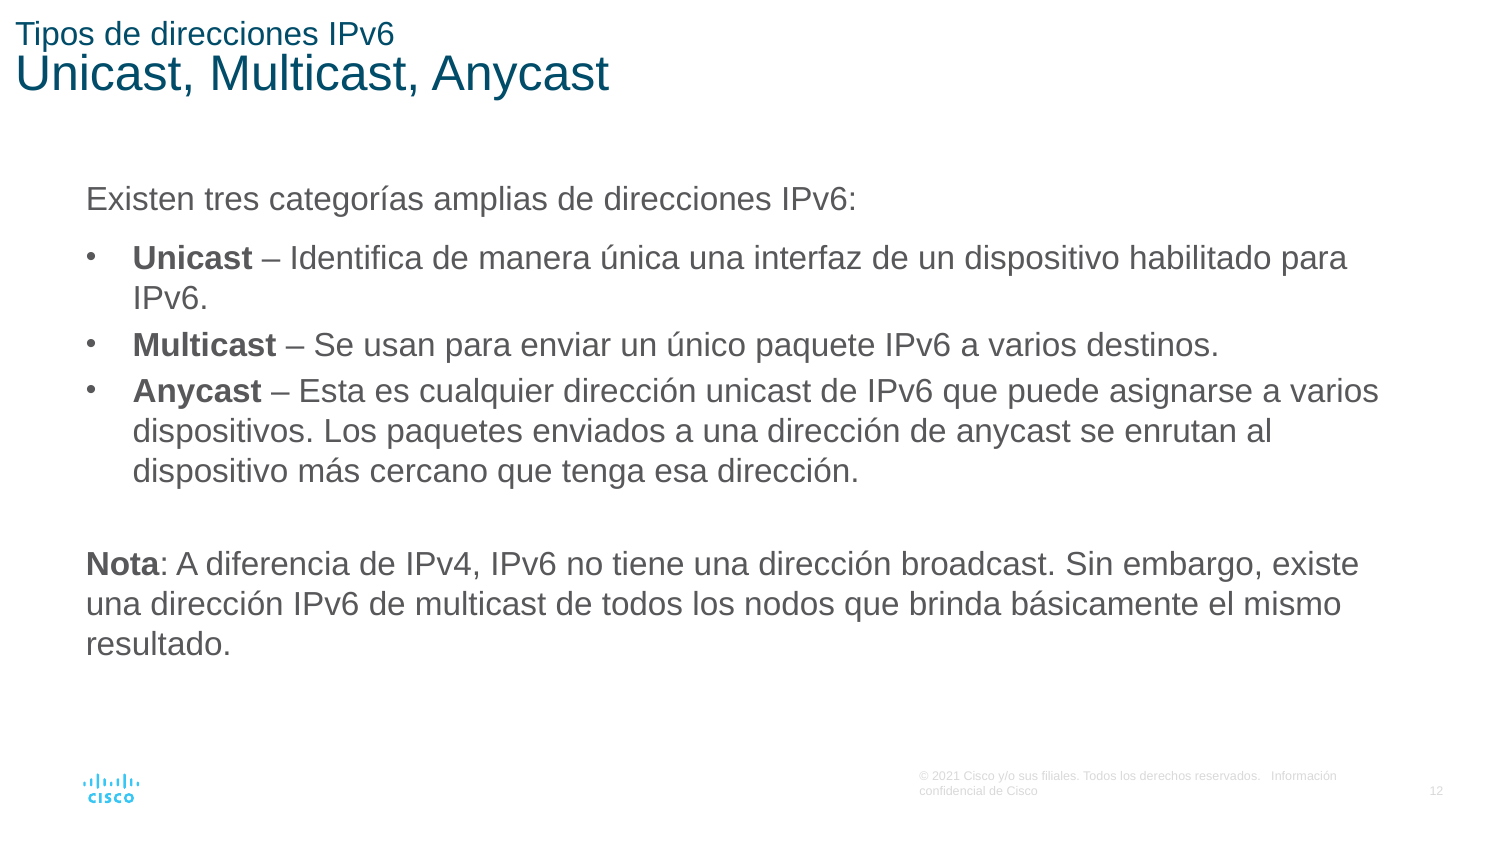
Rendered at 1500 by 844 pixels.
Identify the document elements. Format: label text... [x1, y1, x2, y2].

list Existen tres categorías amplias de direcciones IPv6: Unicast – Identifica de manera única una interfaz de un dispositivo habilitado para IPv6. Multicast – Se usan para enviar un único paquete IPv6 a varios destinos. Anycast – Esta es cualquier dirección unicast de IPv6 que puede asignarse a varios dispositivos. Los paquetes enviados a una dirección de anycast se enrutan al dispositivo más cercano que tenga esa dirección. Nota: A diferencia de IPv4, IPv6 no tiene una dirección broadcast. Sin embargo, existe una dirección IPv6 de multicast de todos los nodos que brinda básicamente el mismo resultado. [70, 169, 1430, 674]
title Tipos de direcciones IPv6 Unicast, Multicast, Anycast [0, 0, 1369, 121]
